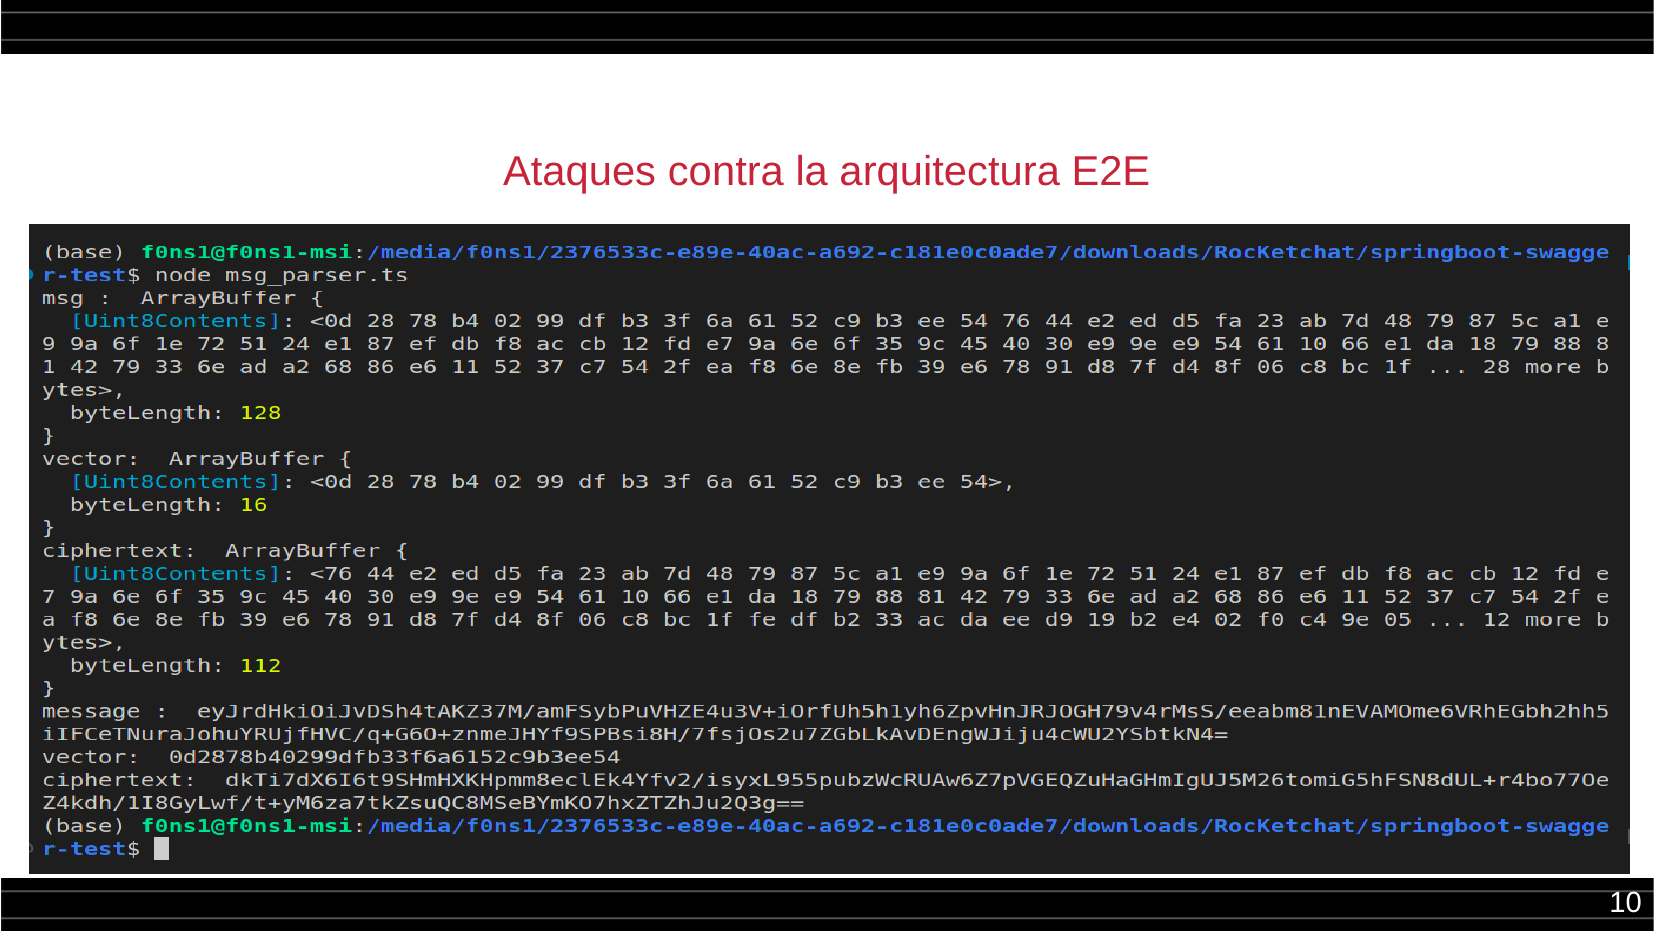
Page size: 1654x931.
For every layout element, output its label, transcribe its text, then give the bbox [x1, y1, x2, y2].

picture [1, 0, 1654, 54]
title Ataques contra la arquitectura E2E [82, 92, 1571, 224]
picture [1, 878, 1654, 931]
picture [29, 224, 1630, 875]
